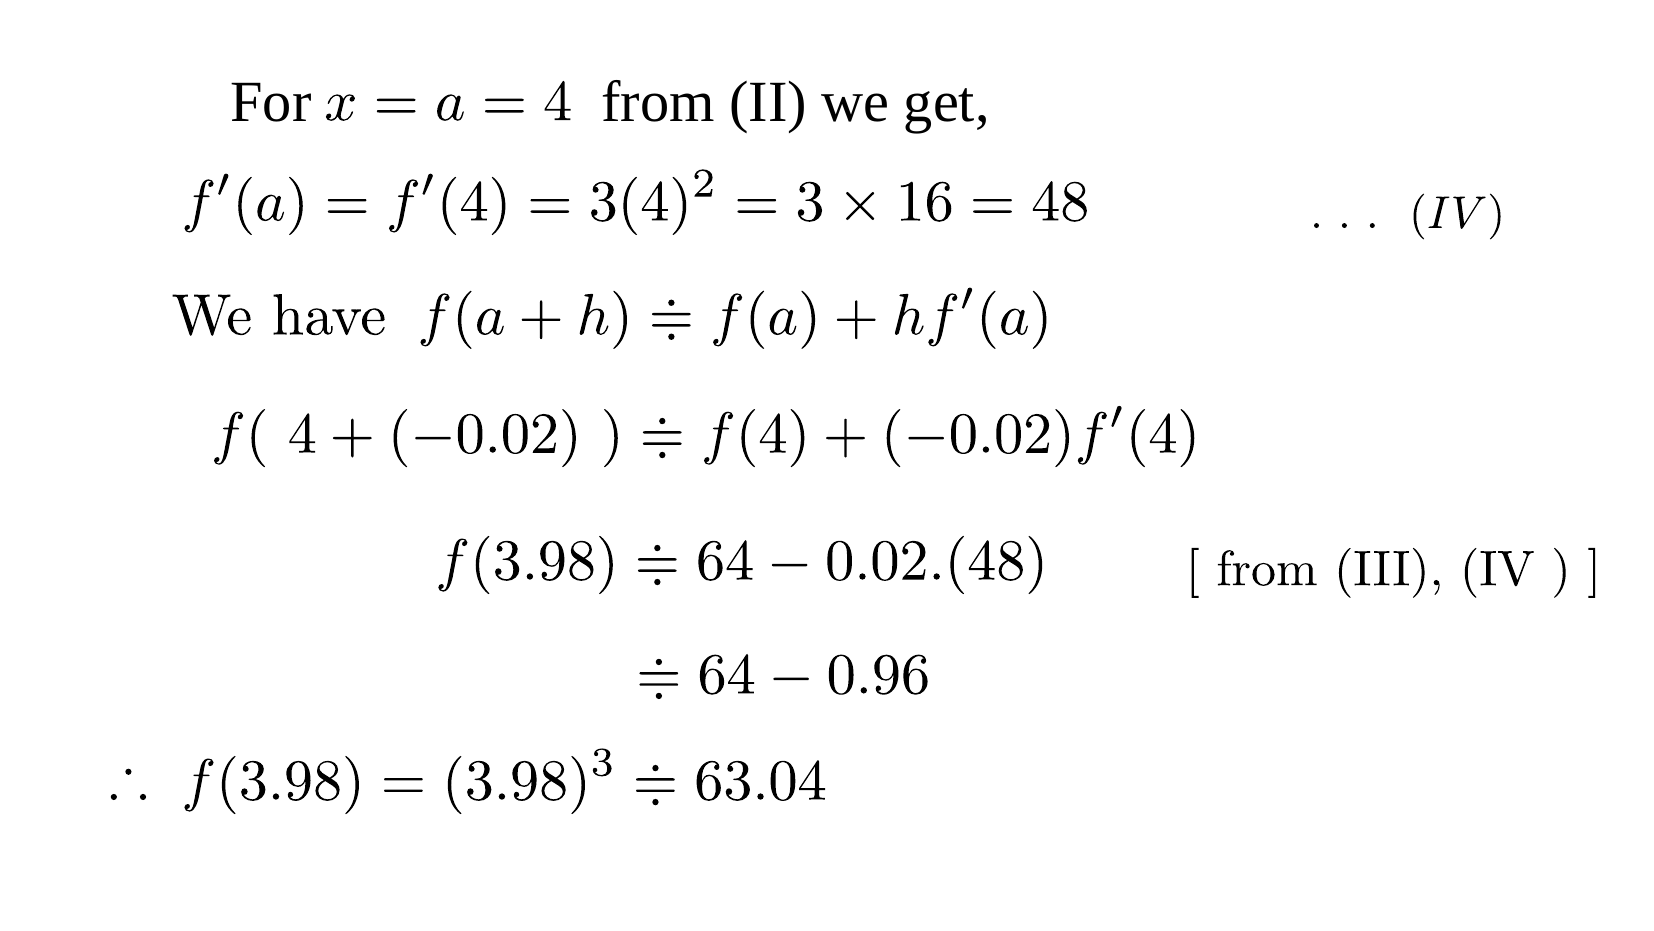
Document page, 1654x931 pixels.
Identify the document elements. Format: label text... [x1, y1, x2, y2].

text_box [438, 535, 1043, 595]
text_box [213, 405, 1195, 468]
text_box [184, 169, 1087, 236]
text_box [110, 768, 147, 801]
text_box [639, 653, 928, 700]
text_box [1312, 193, 1501, 240]
title For from (II) we get, [82, 37, 1571, 898]
text_box [420, 287, 1047, 349]
text_box [184, 748, 826, 815]
text_box [172, 294, 385, 336]
text_box [325, 80, 571, 121]
text_box [1188, 547, 1596, 598]
